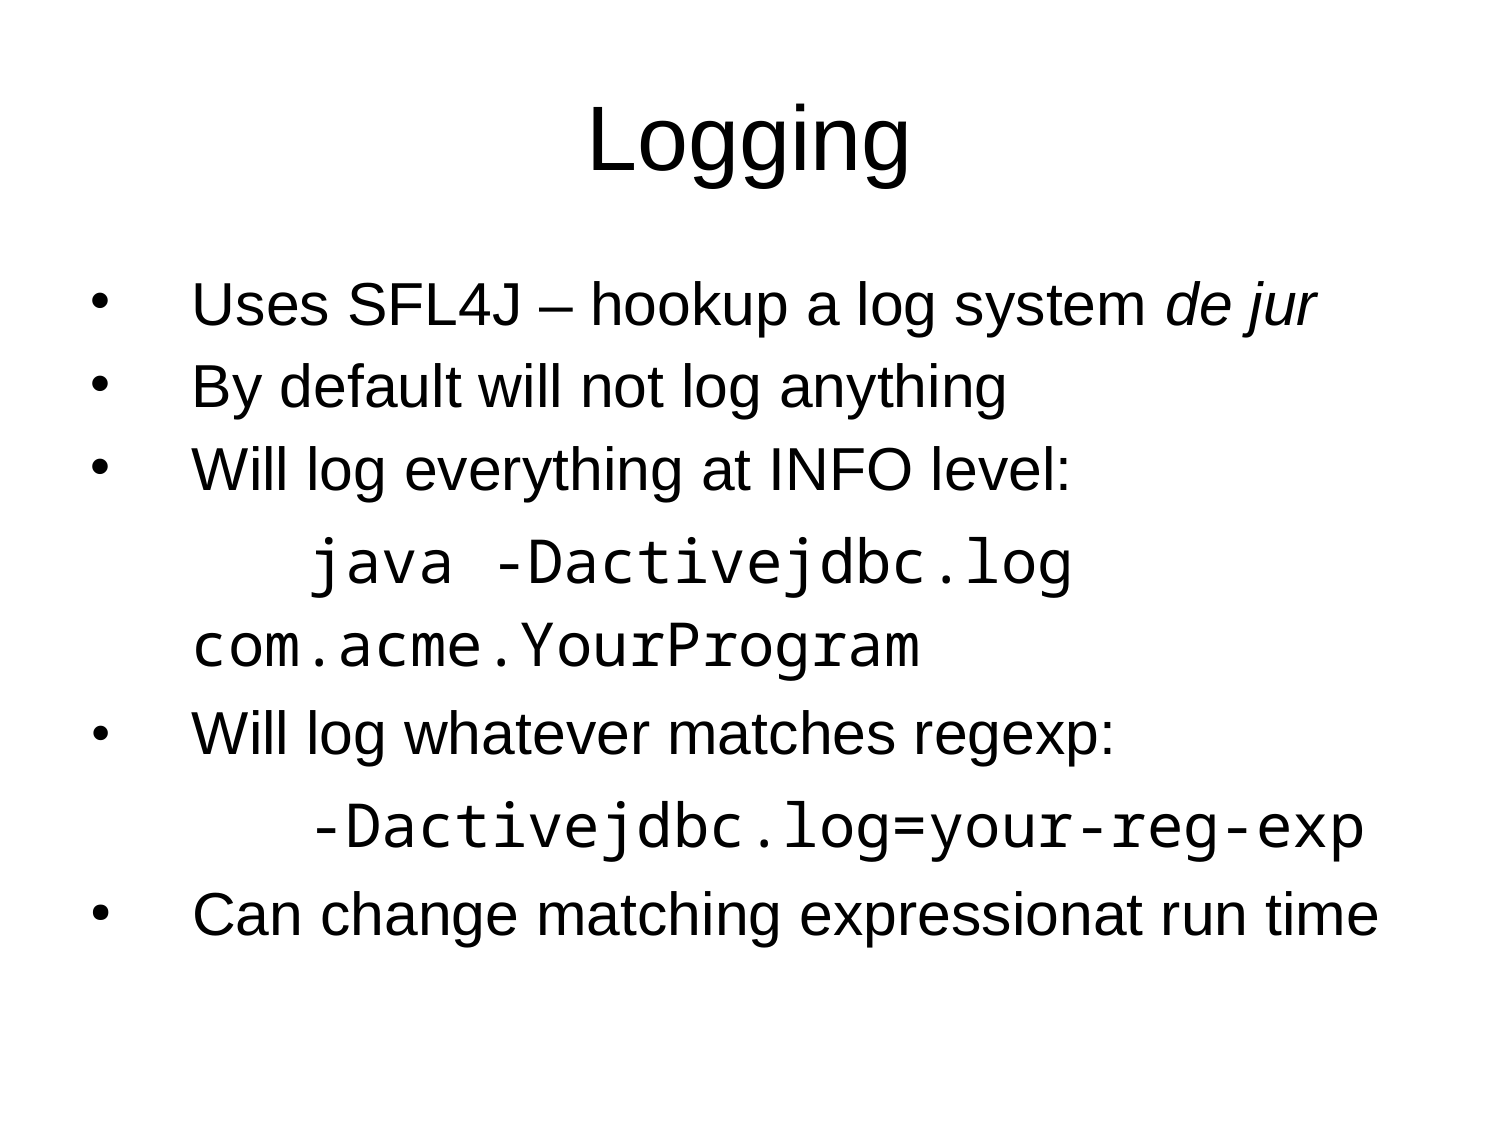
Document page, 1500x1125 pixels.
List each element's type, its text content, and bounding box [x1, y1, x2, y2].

title Logging [75, 44, 1425, 233]
list Uses SFL4J – hookup a log system de jur By default will not log anything Will log everything at INFO level: java -Dactivejdbc.log com.acme.YourProgram Will log whatever matches regexp: -Dactivejdbc.log=your-reg-exp Can change matching expressionat run time [75, 262, 1425, 1005]
